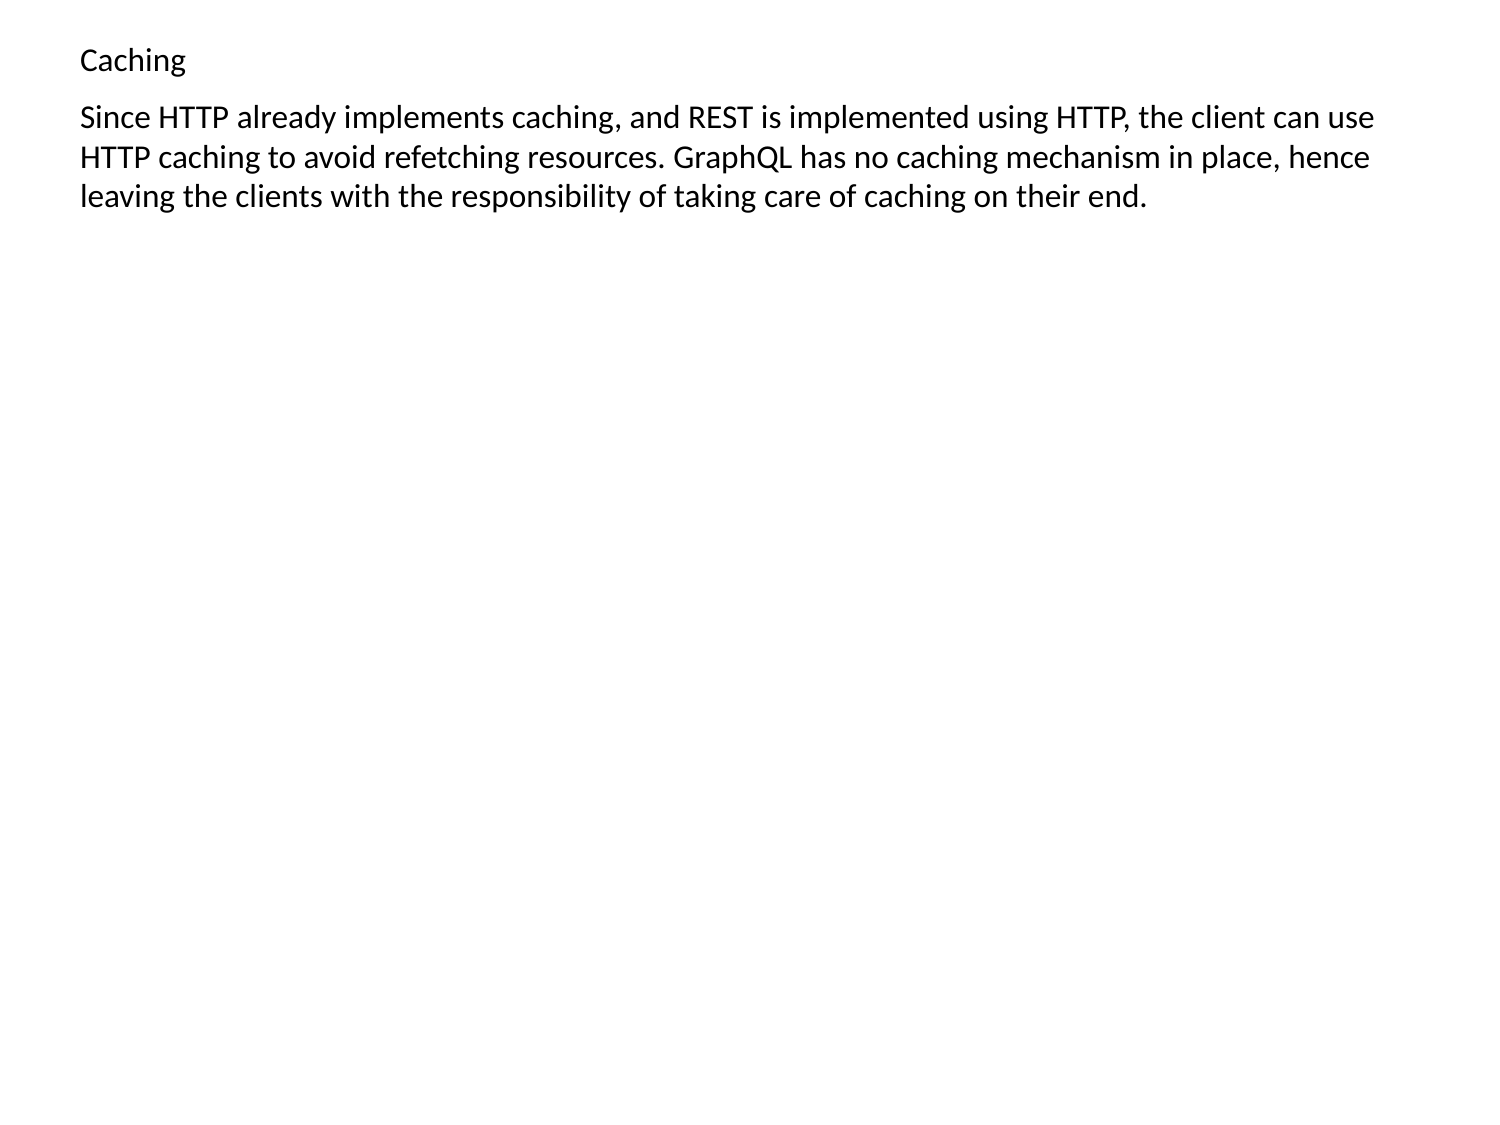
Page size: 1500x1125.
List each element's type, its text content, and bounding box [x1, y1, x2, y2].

list Caching Since HTTP already implements caching, and REST is implemented using HTTP, the client can use HTTP caching to avoid refetching resources. GraphQL has no caching mechanism in place, hence leaving the clients with the responsibility of taking care of caching on their end. [64, 30, 1426, 1005]
